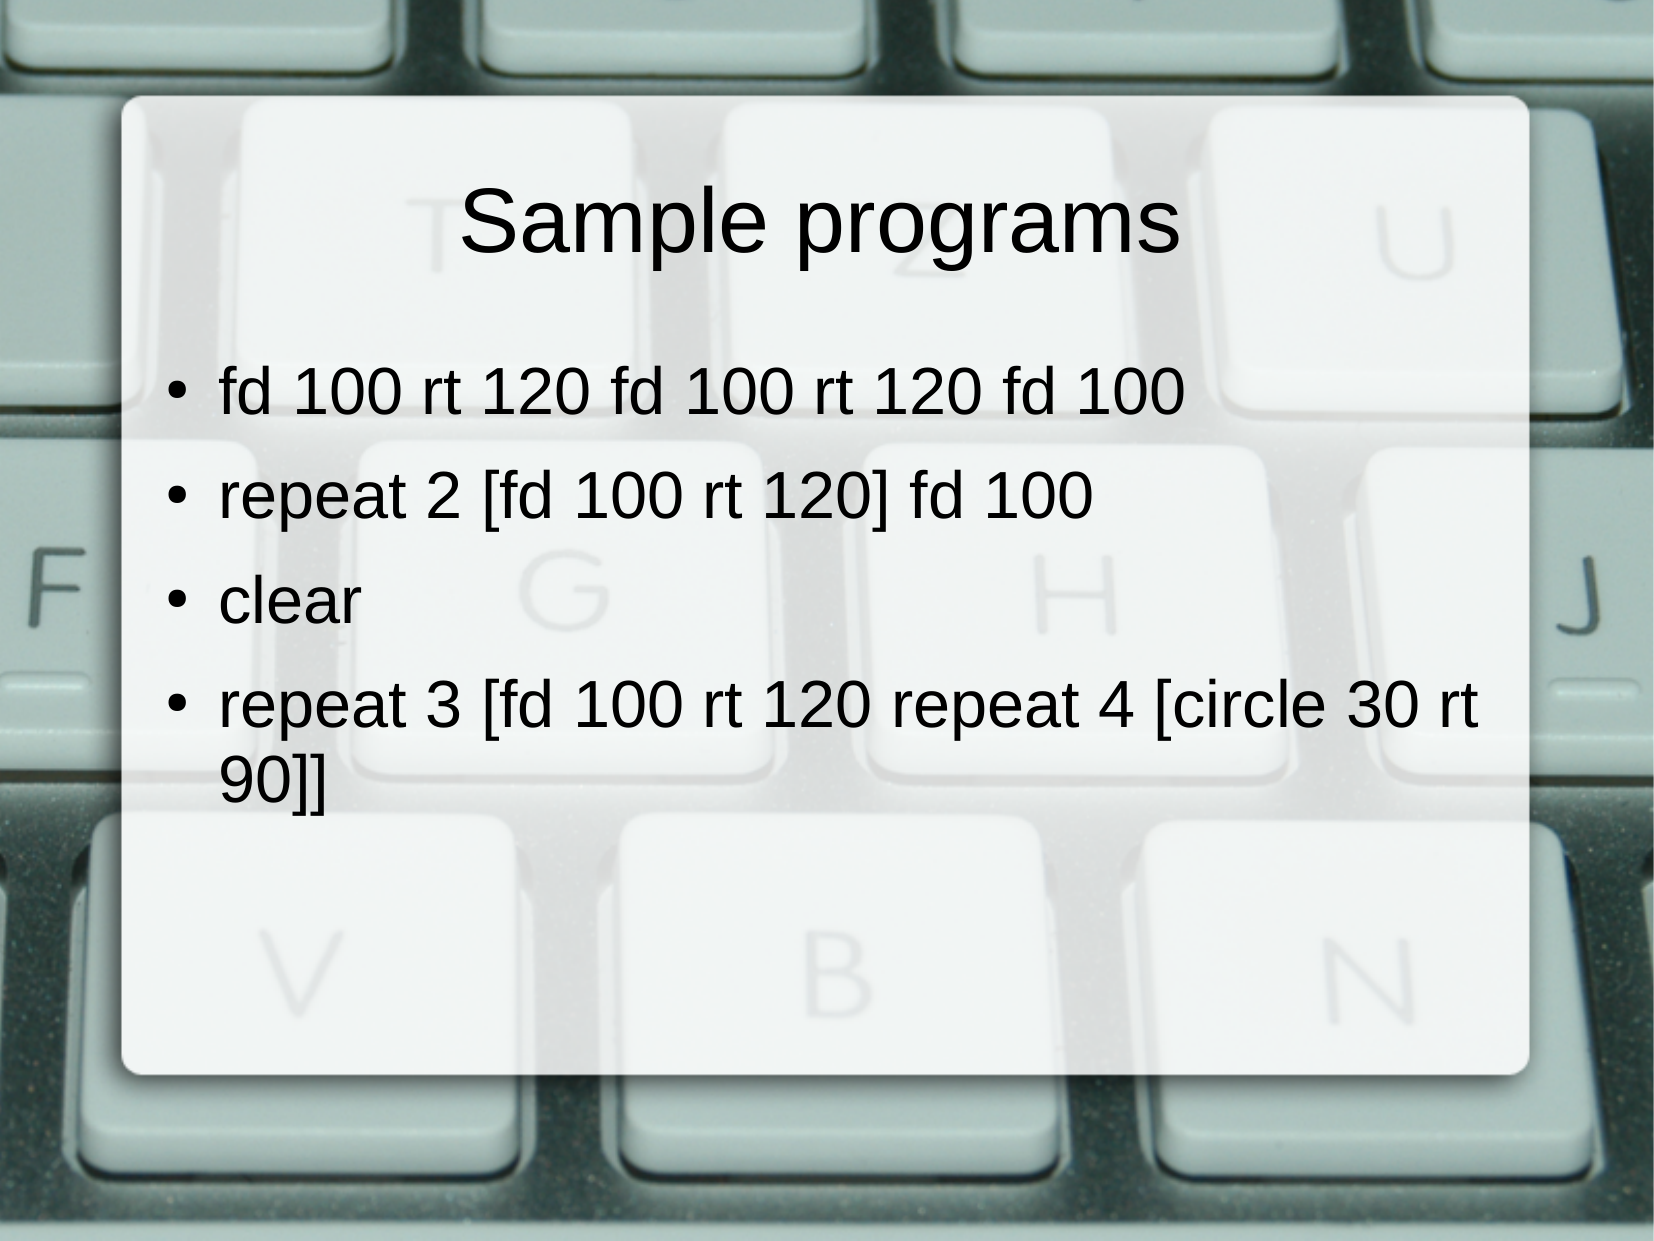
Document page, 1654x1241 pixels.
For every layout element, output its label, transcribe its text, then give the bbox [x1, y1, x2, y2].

picture [0, 0, 1654, 1241]
list fd 100 rt 120 fd 100 rt 120 fd 100 repeat 2 [fd 100 rt 120] fd 100 clear repeat 3 [fd 100 rt 120 repeat 4 [circle 30 rt 90]] [147, 354, 1506, 1049]
title Sample programs [135, 125, 1506, 318]
